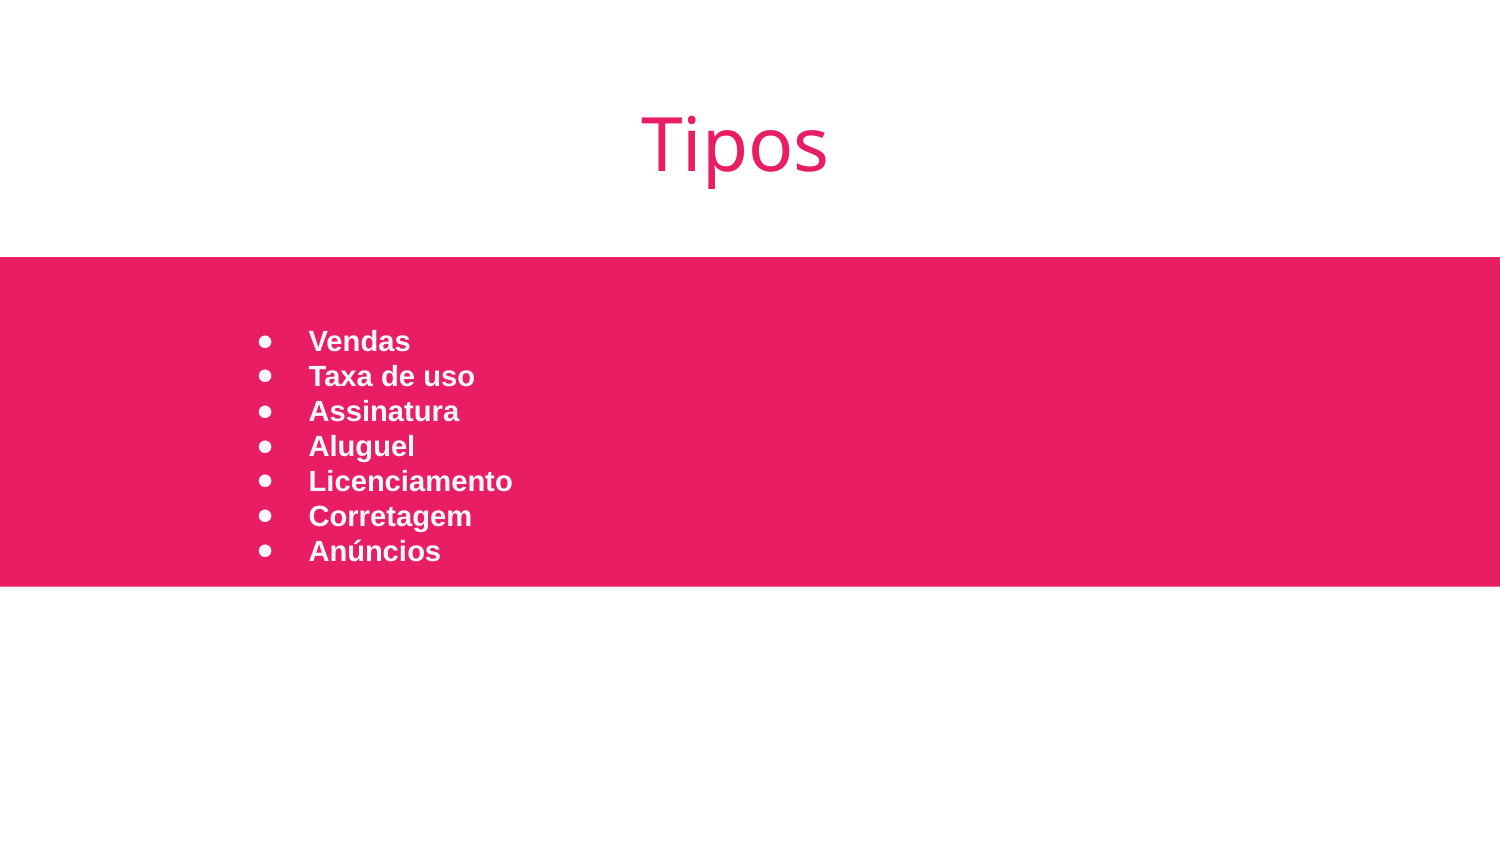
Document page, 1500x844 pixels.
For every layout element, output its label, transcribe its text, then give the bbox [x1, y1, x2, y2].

text_box Vendas Taxa de uso Assinatura Aluguel Licenciamento Corretagem Anúncios [218, 307, 1253, 429]
title Tipos [56, 17, 1415, 267]
